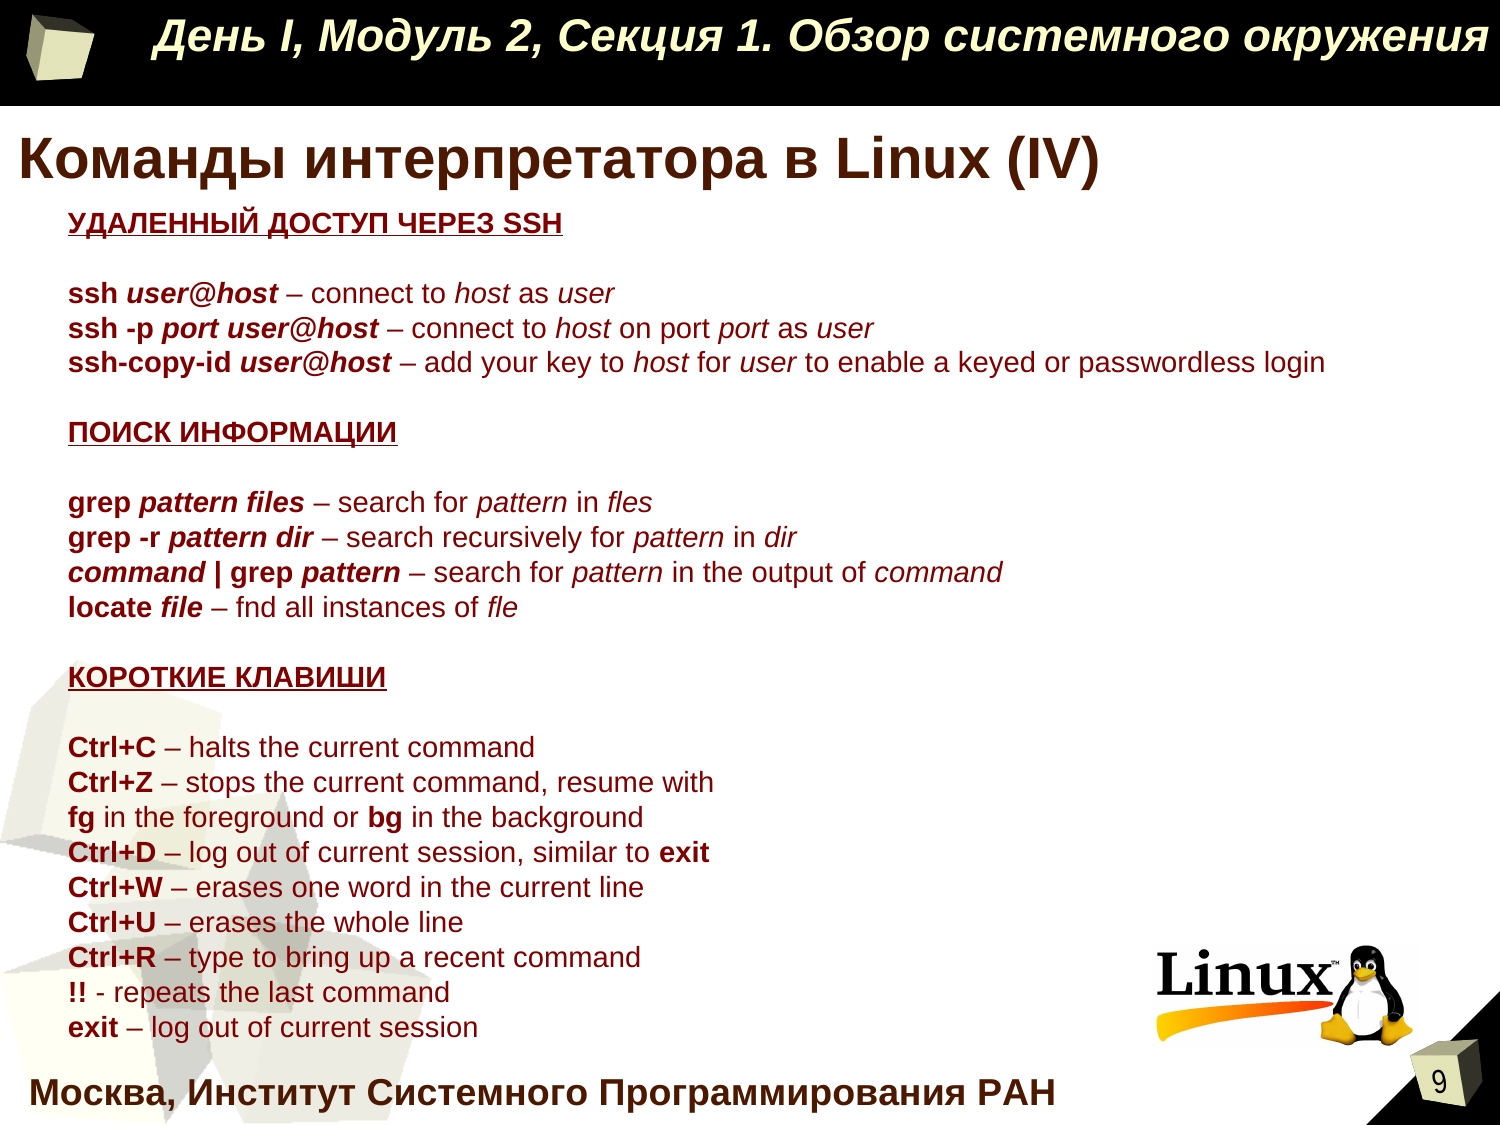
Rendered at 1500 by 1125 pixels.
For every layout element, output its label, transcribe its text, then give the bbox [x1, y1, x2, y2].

picture [1151, 944, 1418, 1048]
text_box УДАЛЕННЫЙ ДОСТУП ЧЕРЕЗ SSH ssh user@host – connect to host as user ssh -p port user@host – connect to host on port port as user ssh-copy-id user@host – add your key to host for user to enable a keyed or passwordless login ПОИСК ИНФОРМАЦИИ grep pattern files – search for pattern in fles grep -r pattern dir – search recursively for pattern in dir command | grep pattern – search for pattern in the output of command locate file – fnd all instances of fle КОРОТКИЕ КЛАВИШИ Ctrl+C – halts the current command Ctrl+Z – stops the current command, resume with fg in the foreground or bg in the background Ctrl+D – log out of current session, similar to exit Ctrl+W – erases one word in the current line Ctrl+U – erases the whole line Ctrl+R – type to bring up a recent command !! - repeats the last command exit – log out of current session [53, 198, 1412, 1051]
text_box Команды интерпретатора в Linux (IV) [4, 112, 1500, 198]
picture [423, 1088, 433, 1102]
picture [0, 659, 433, 1125]
